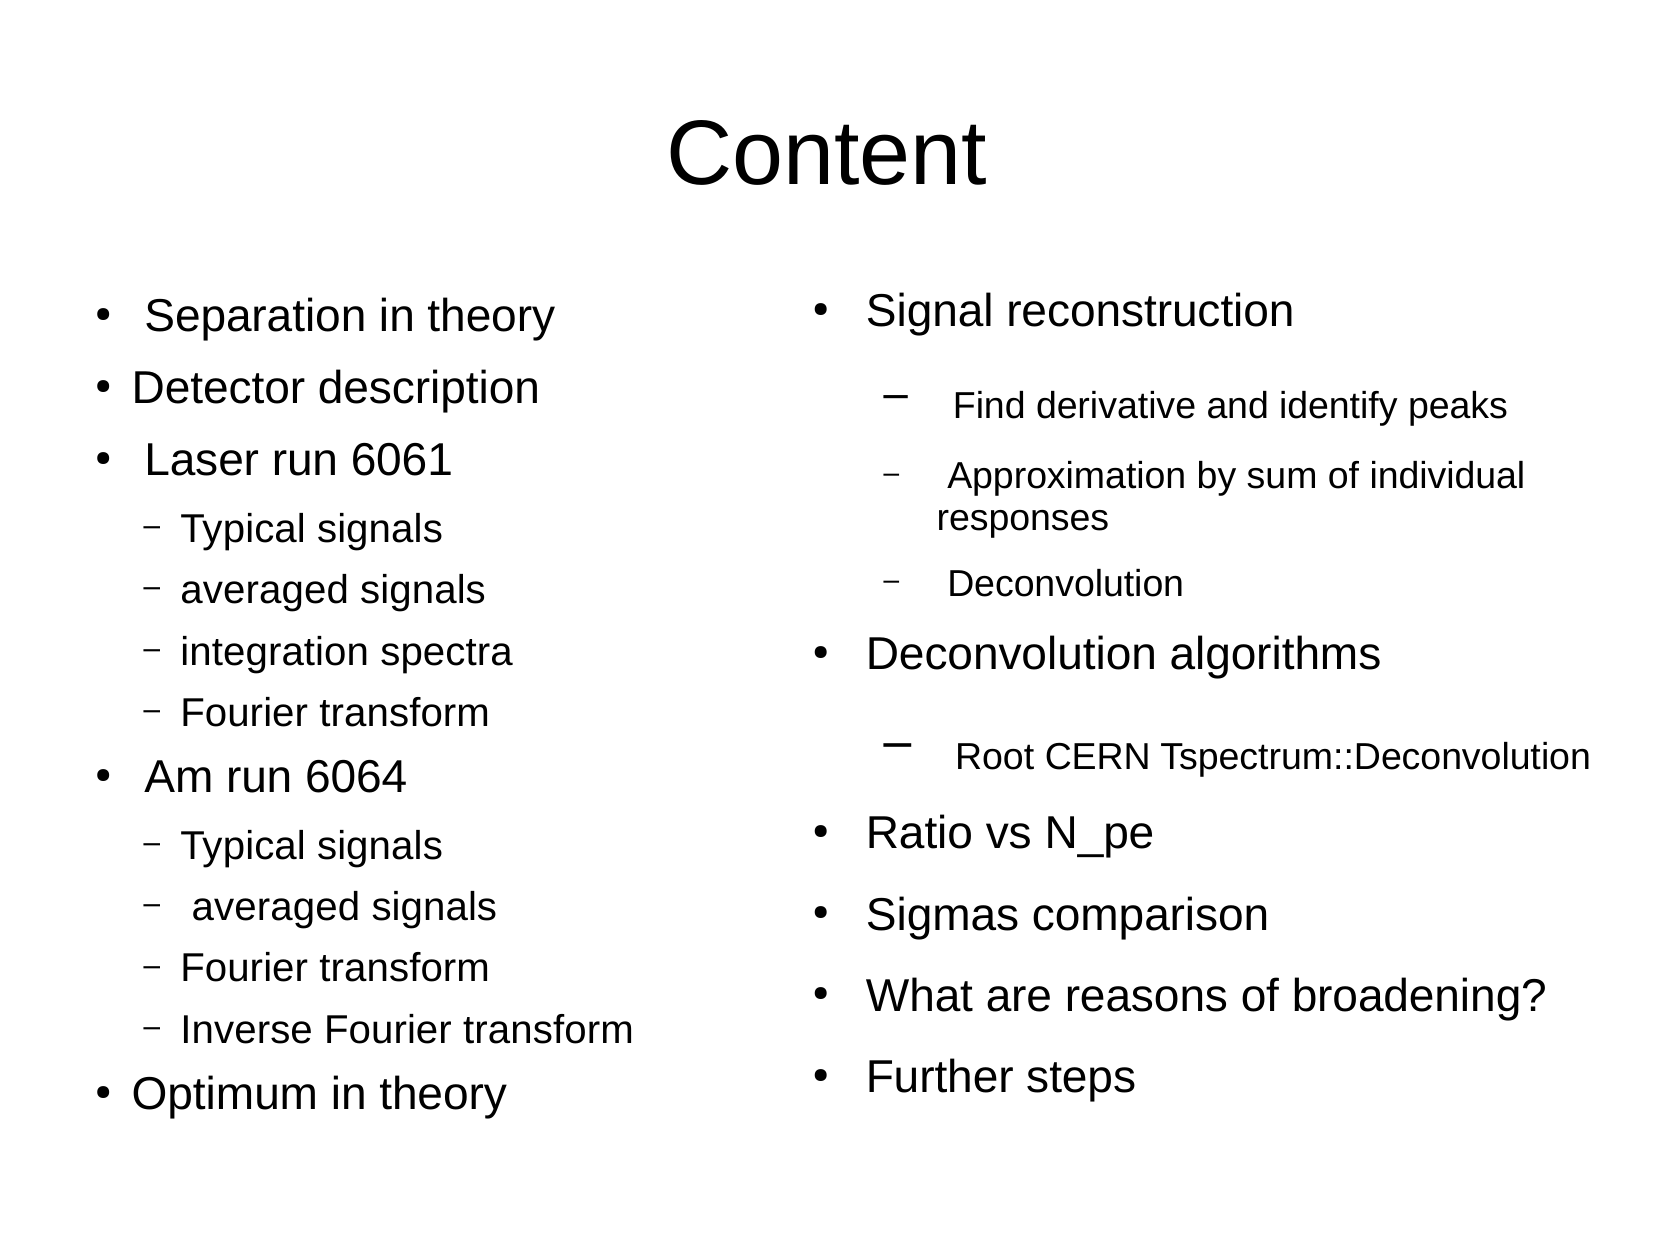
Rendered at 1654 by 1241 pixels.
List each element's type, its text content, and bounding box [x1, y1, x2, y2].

list Separation in theory Detector description Laser run 6061 Typical signals averaged signals integration spectra Fourier transform Am run 6064 Typical signals averaged signals Fourier transform Inverse Fourier transform Optimum in theory [82, 290, 691, 1126]
list Signal reconstruction Find derivative and identify peaks Approximation by sum of individual responses Deconvolution Deconvolution algorithms Root CERN Tspectrum::Deconvolution Ratio vs N_pe Sigmas comparison What are reasons of broadening? Further steps [795, 285, 1598, 1201]
title Content [82, 49, 1571, 257]
